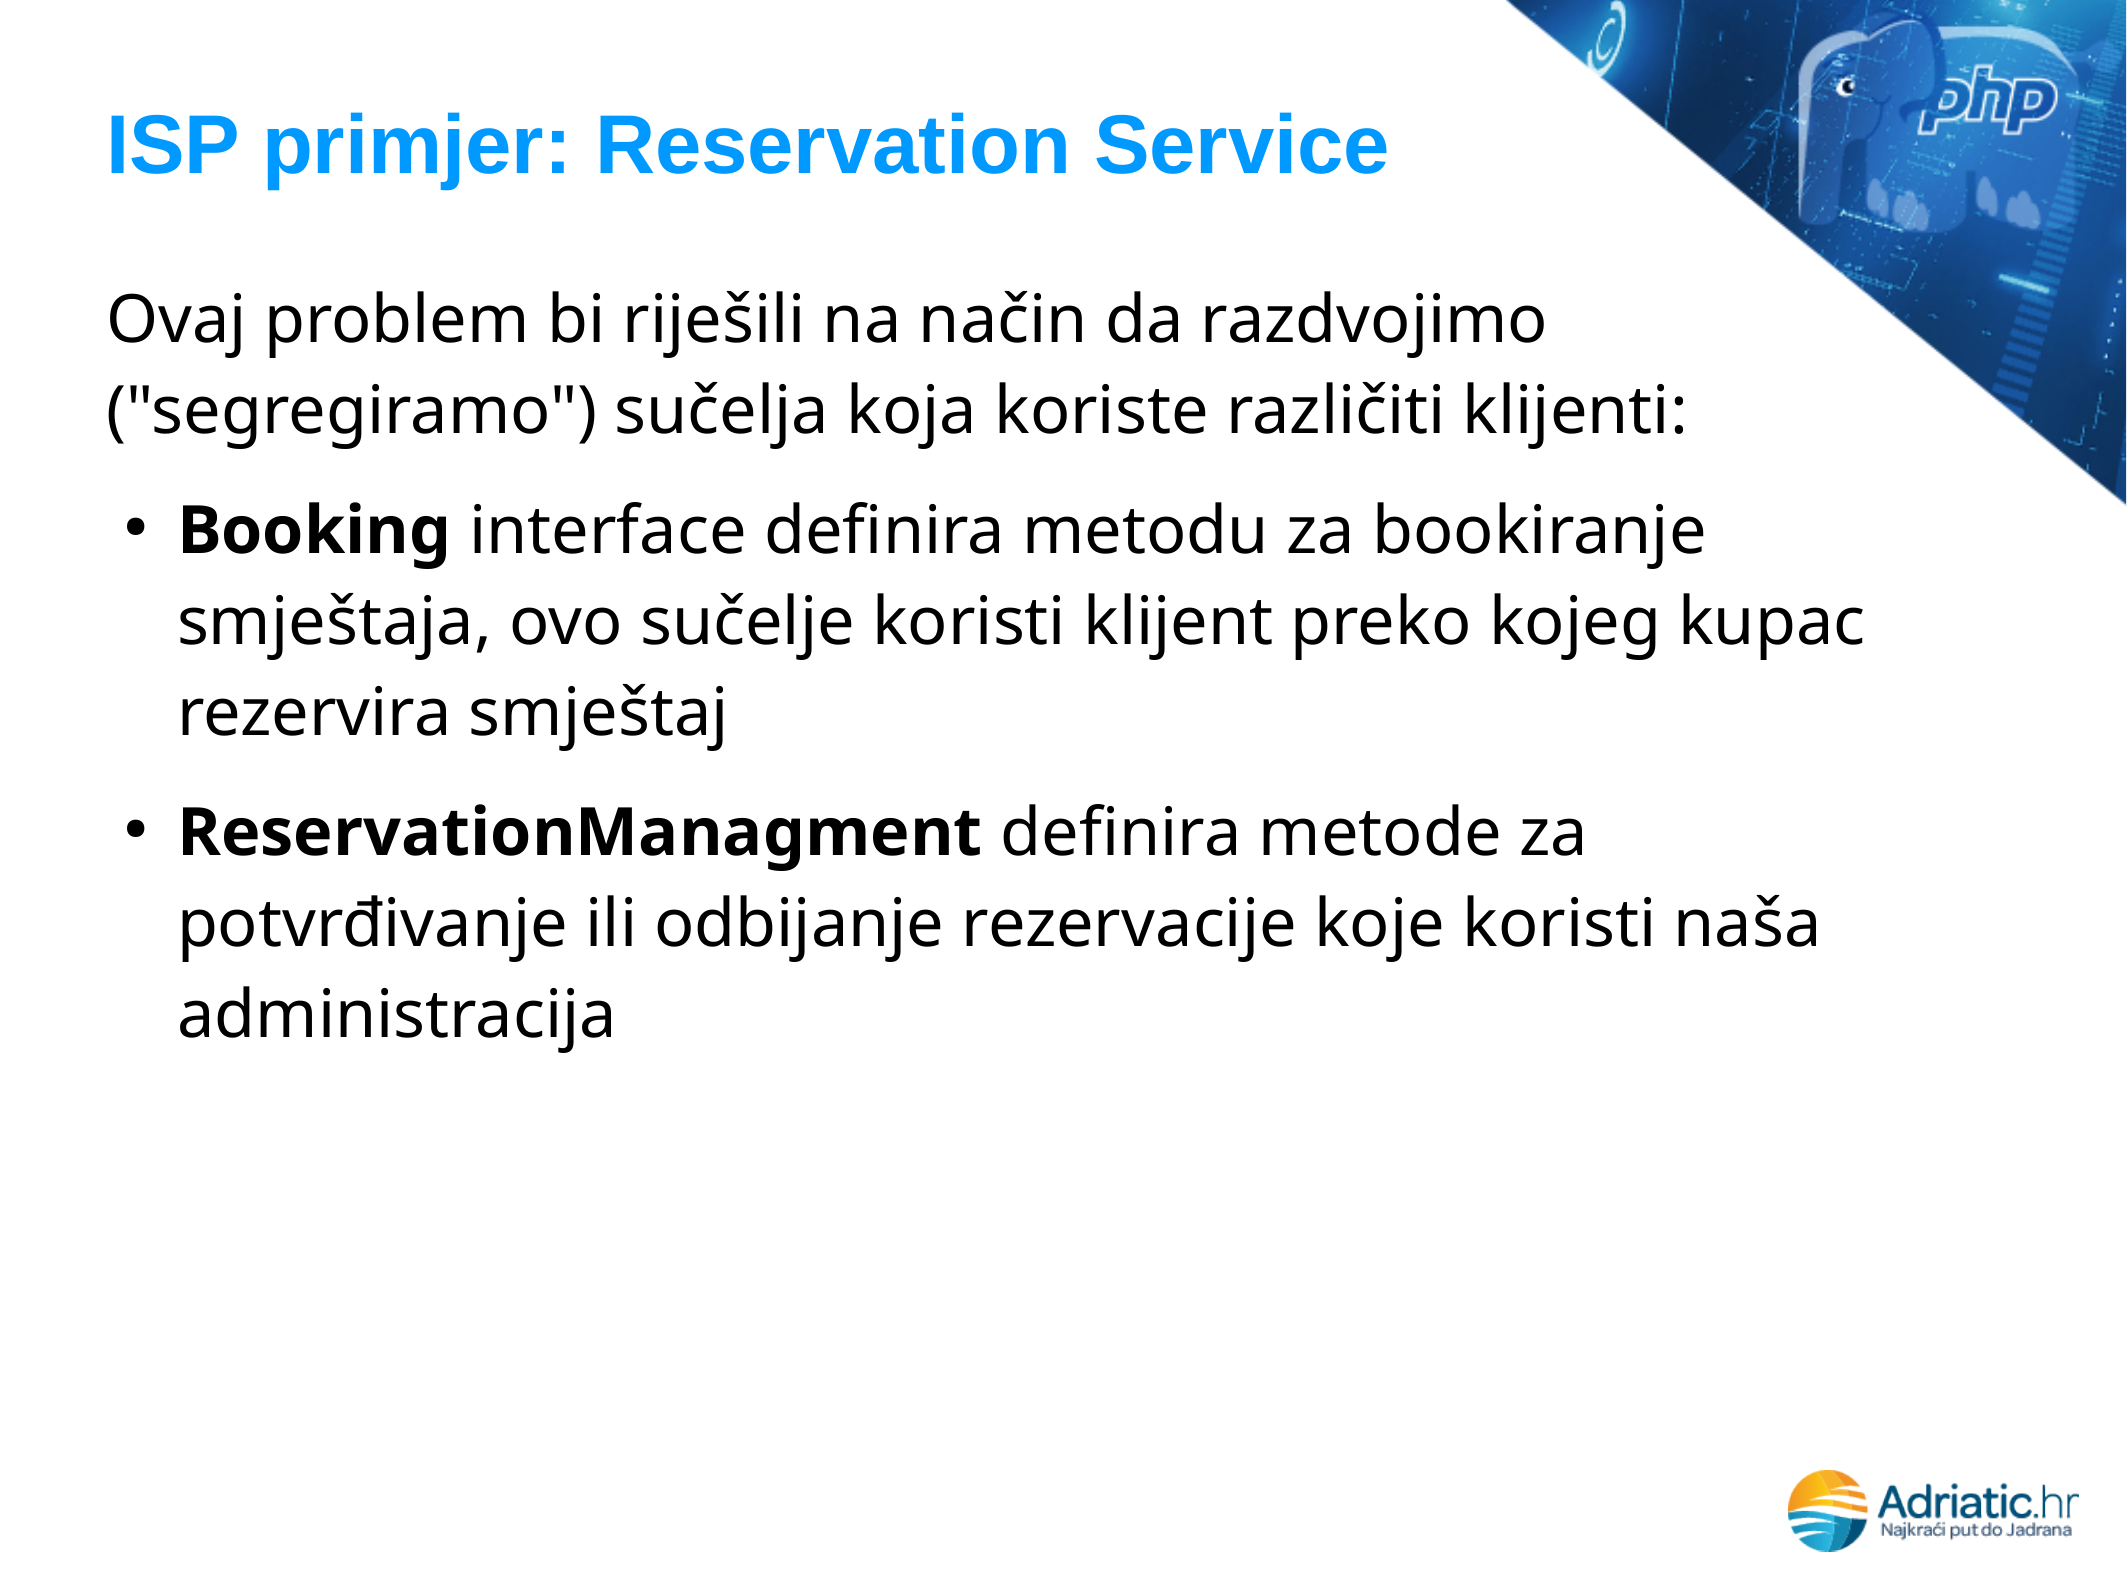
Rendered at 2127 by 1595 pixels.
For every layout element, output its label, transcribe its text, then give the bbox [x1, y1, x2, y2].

title ISP primjer: Reservation Service [106, 70, 1630, 219]
picture [1505, 0, 2127, 625]
picture [1788, 1470, 2079, 1552]
list Ovaj problem bi riješili na način da razdvojimo ("segregiramo") sučelja koja koriste različiti klijenti: Booking interface definira metodu za bookiranje smještaja, ovo sučelje koristi klijent preko kojeg kupac rezervira smještaj ReservationManagment definira metode za potvrđivanje ili odbijanje rezervacije koje koristi naša administracija [106, 271, 1949, 1453]
